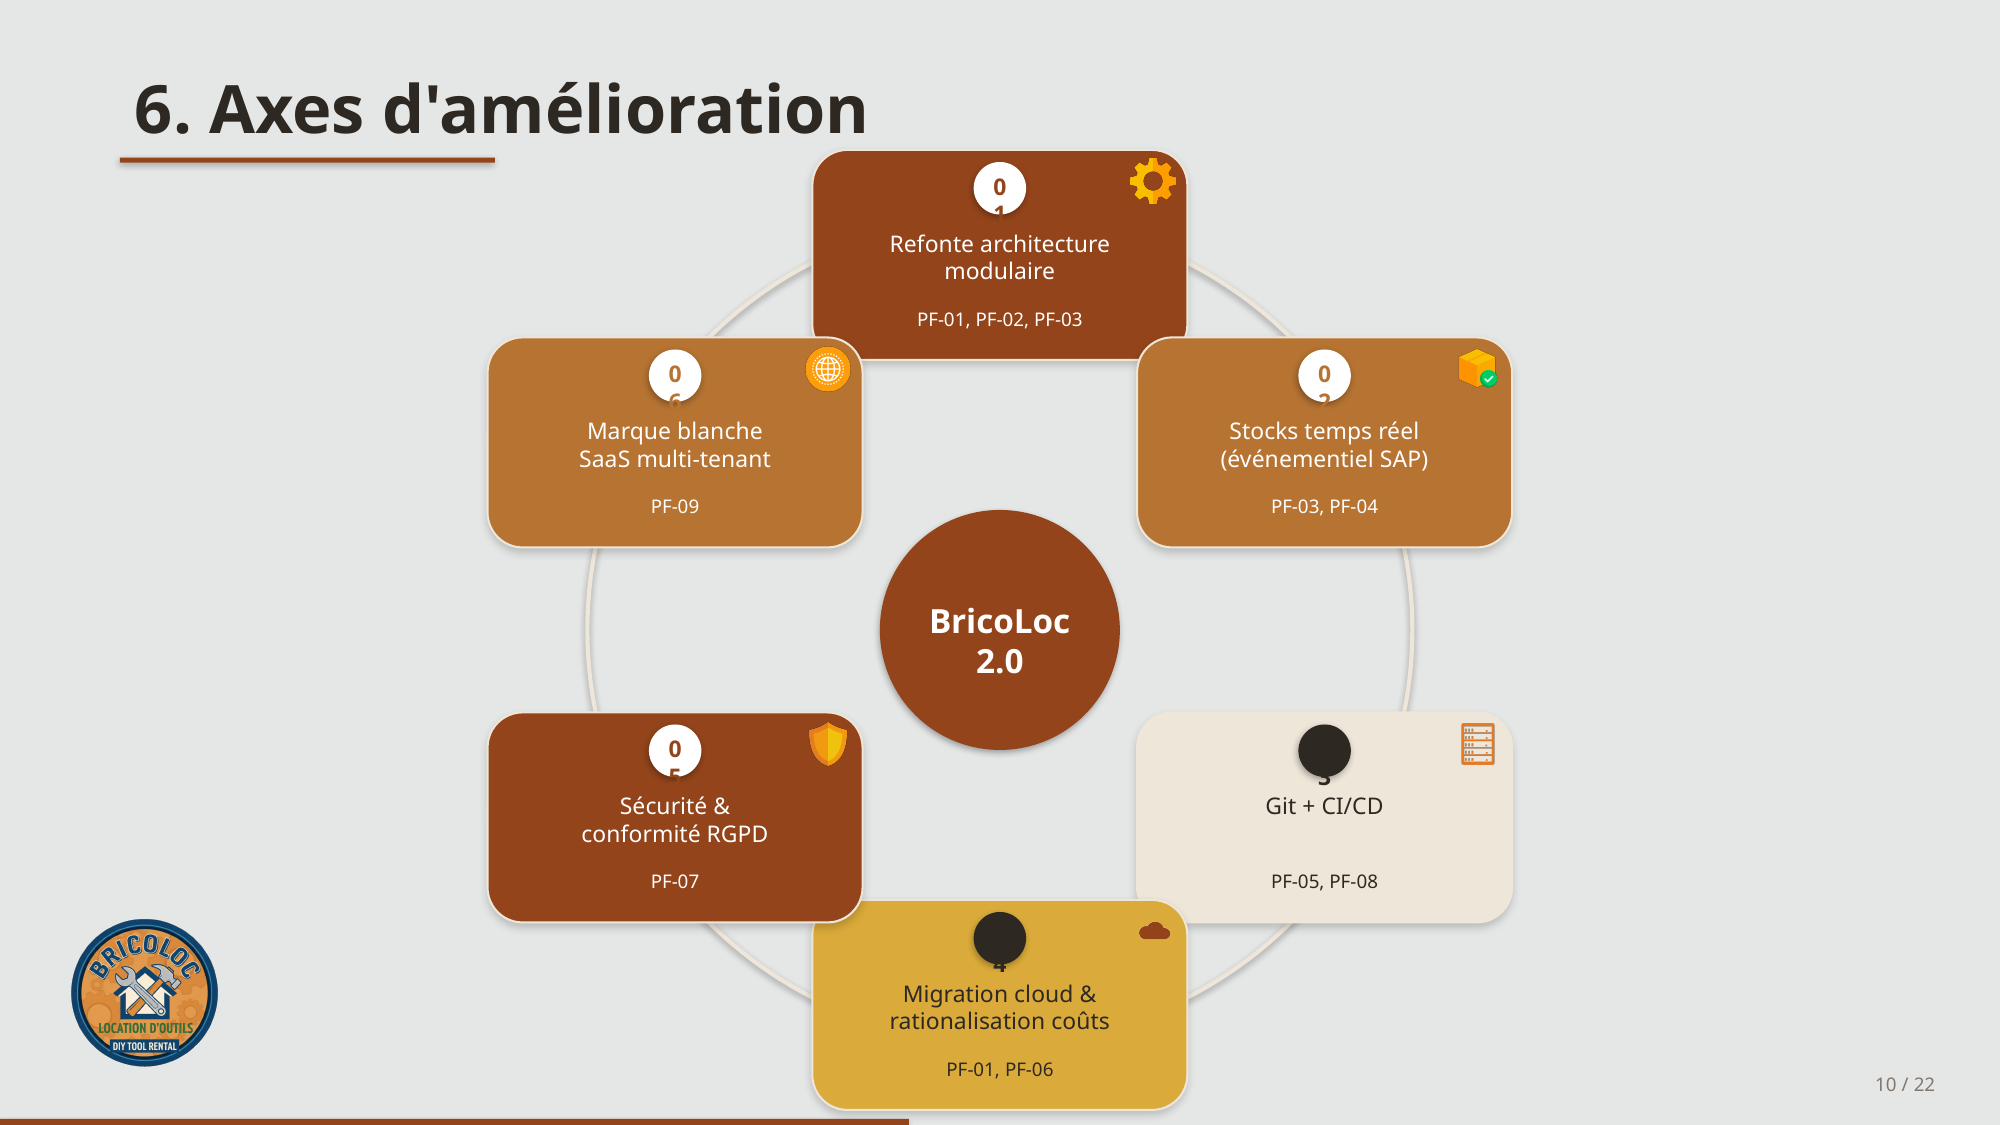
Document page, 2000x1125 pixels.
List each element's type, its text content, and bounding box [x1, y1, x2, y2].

picture [45, 895, 245, 1095]
text_box PF-03, PF-04 [1152, 487, 1498, 525]
text_box 05 [648, 727, 702, 784]
text_box 02 [1298, 352, 1351, 409]
text_box PF-09 [502, 487, 848, 525]
text_box [487, 149, 1513, 548]
text_box Stocks temps réel (événementiel SAP) [1152, 409, 1498, 480]
text_box 6. Axes d'amélioration [119, 59, 1620, 155]
picture [805, 346, 851, 392]
text_box Git + CI/CD [1152, 784, 1498, 827]
text_box Refonte architecture modulaire [827, 221, 1173, 292]
text_box Marque blanche SaaS multi-tenant [502, 409, 848, 480]
text_box Migration cloud & rationalisation coûts [827, 971, 1173, 1042]
text_box 04 [973, 914, 1027, 971]
text_box [886, 509, 1114, 592]
text_box 03 [1298, 727, 1351, 784]
picture [1130, 908, 1176, 954]
text_box [894, 688, 1105, 750]
text_box Sécurité & conformité RGPD [502, 784, 848, 855]
picture [1455, 346, 1501, 392]
text_box 10 / 22 [1799, 1065, 1950, 1103]
text_box 01 [973, 164, 1027, 221]
text_box PF-07 [502, 862, 848, 900]
text_box [0, 1118, 909, 1125]
picture [1455, 721, 1501, 767]
text_box [487, 712, 1513, 1110]
picture [805, 721, 851, 767]
text_box PF-01, PF-02, PF-03 [827, 299, 1173, 338]
text_box PF-05, PF-08 [1152, 862, 1498, 900]
picture [1130, 158, 1176, 204]
text_box PF-01, PF-06 [827, 1050, 1173, 1088]
text_box [119, 157, 495, 163]
text_box 06 [648, 352, 702, 409]
text_box BricoLoc 2.0 [879, 592, 1120, 688]
